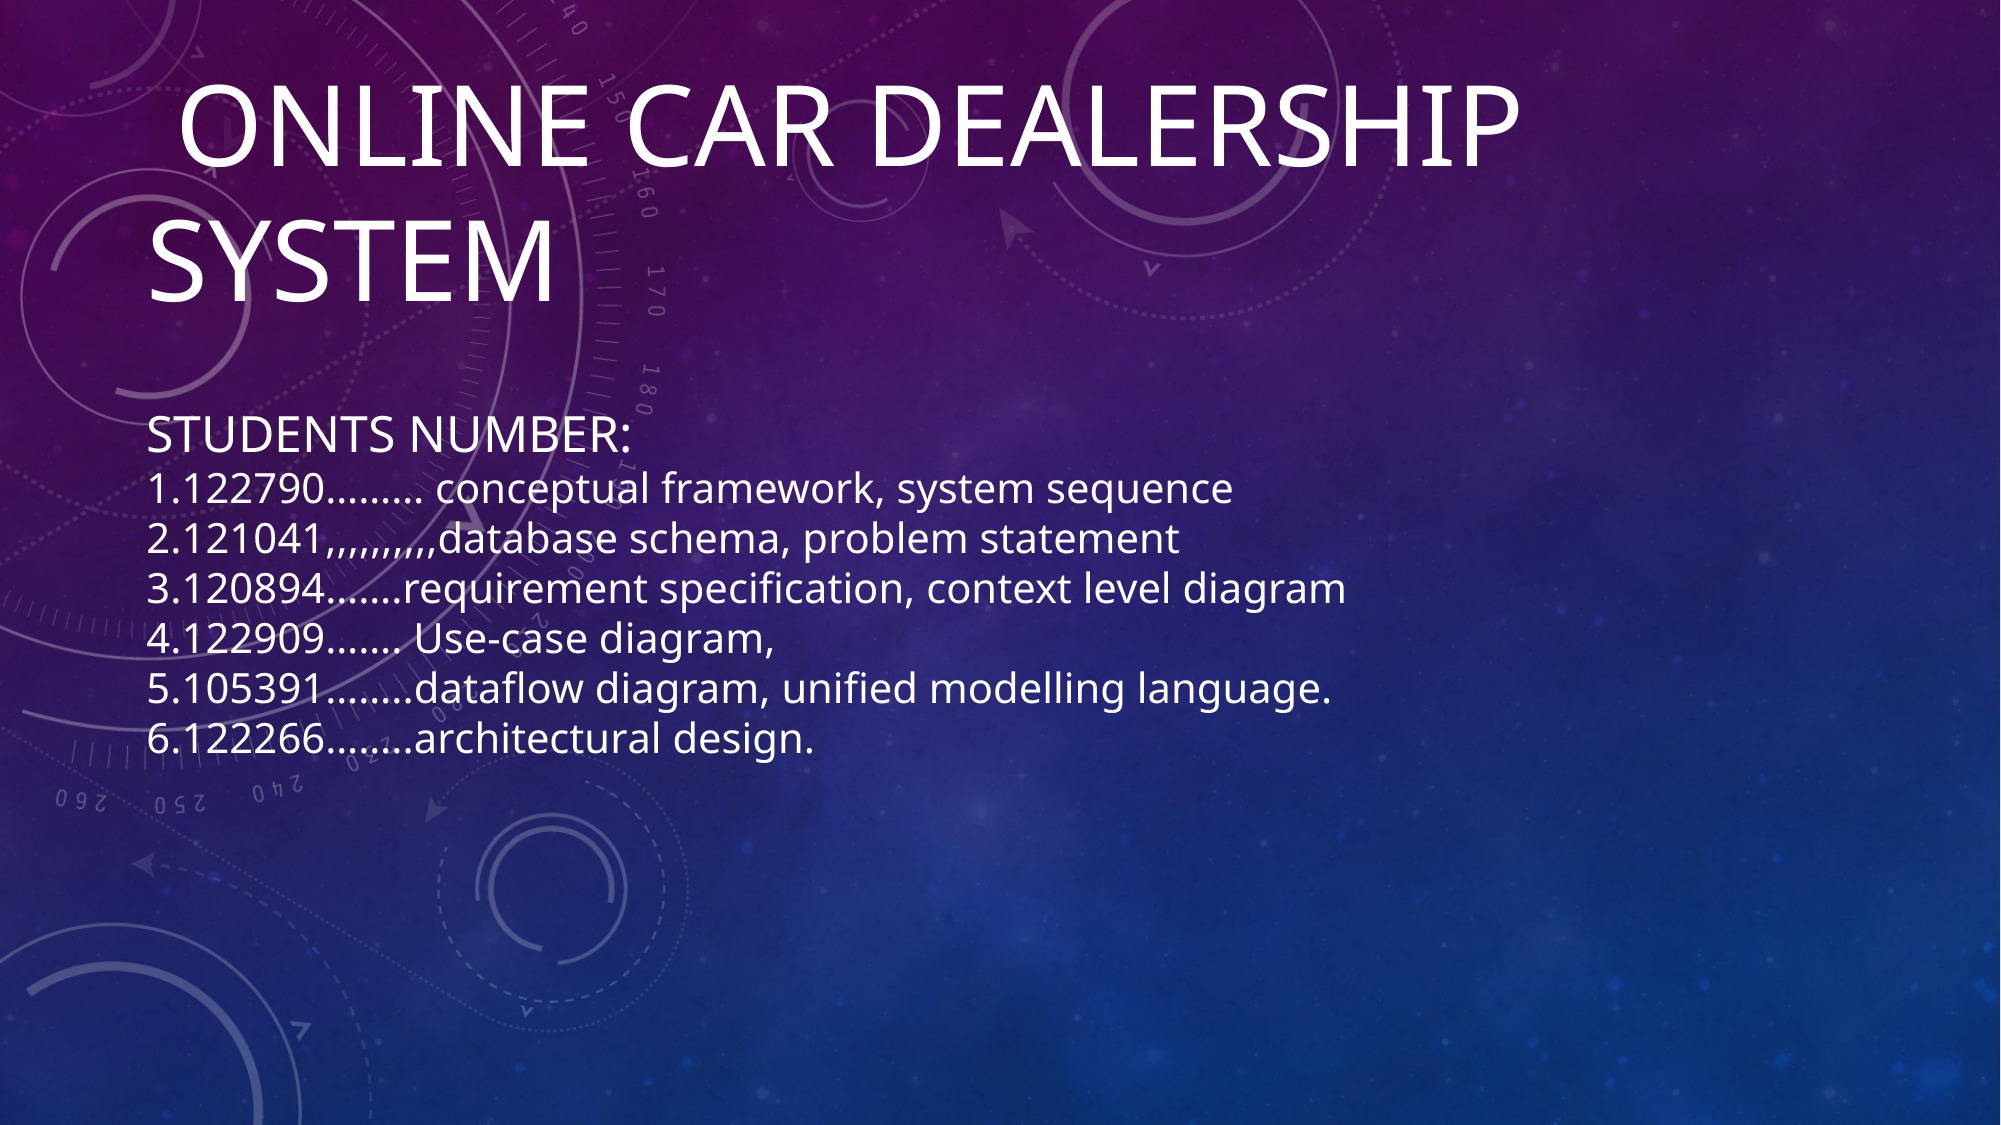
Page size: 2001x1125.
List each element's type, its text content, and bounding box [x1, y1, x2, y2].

text_box ONLINE CAR DEALERSHIP SYSTEM [131, 46, 1884, 334]
text_box STUDENTS NUMBER: 1.122790……… conceptual framework, system sequence 2.121041,,,,,,,,,,database schema, problem statement 3.120894…….requirement specification, context level diagram 4.122909……. Use-case diagram, 5.105391……..dataflow diagram, unified modelling language. 6.122266……..architectural design. [131, 394, 1861, 915]
